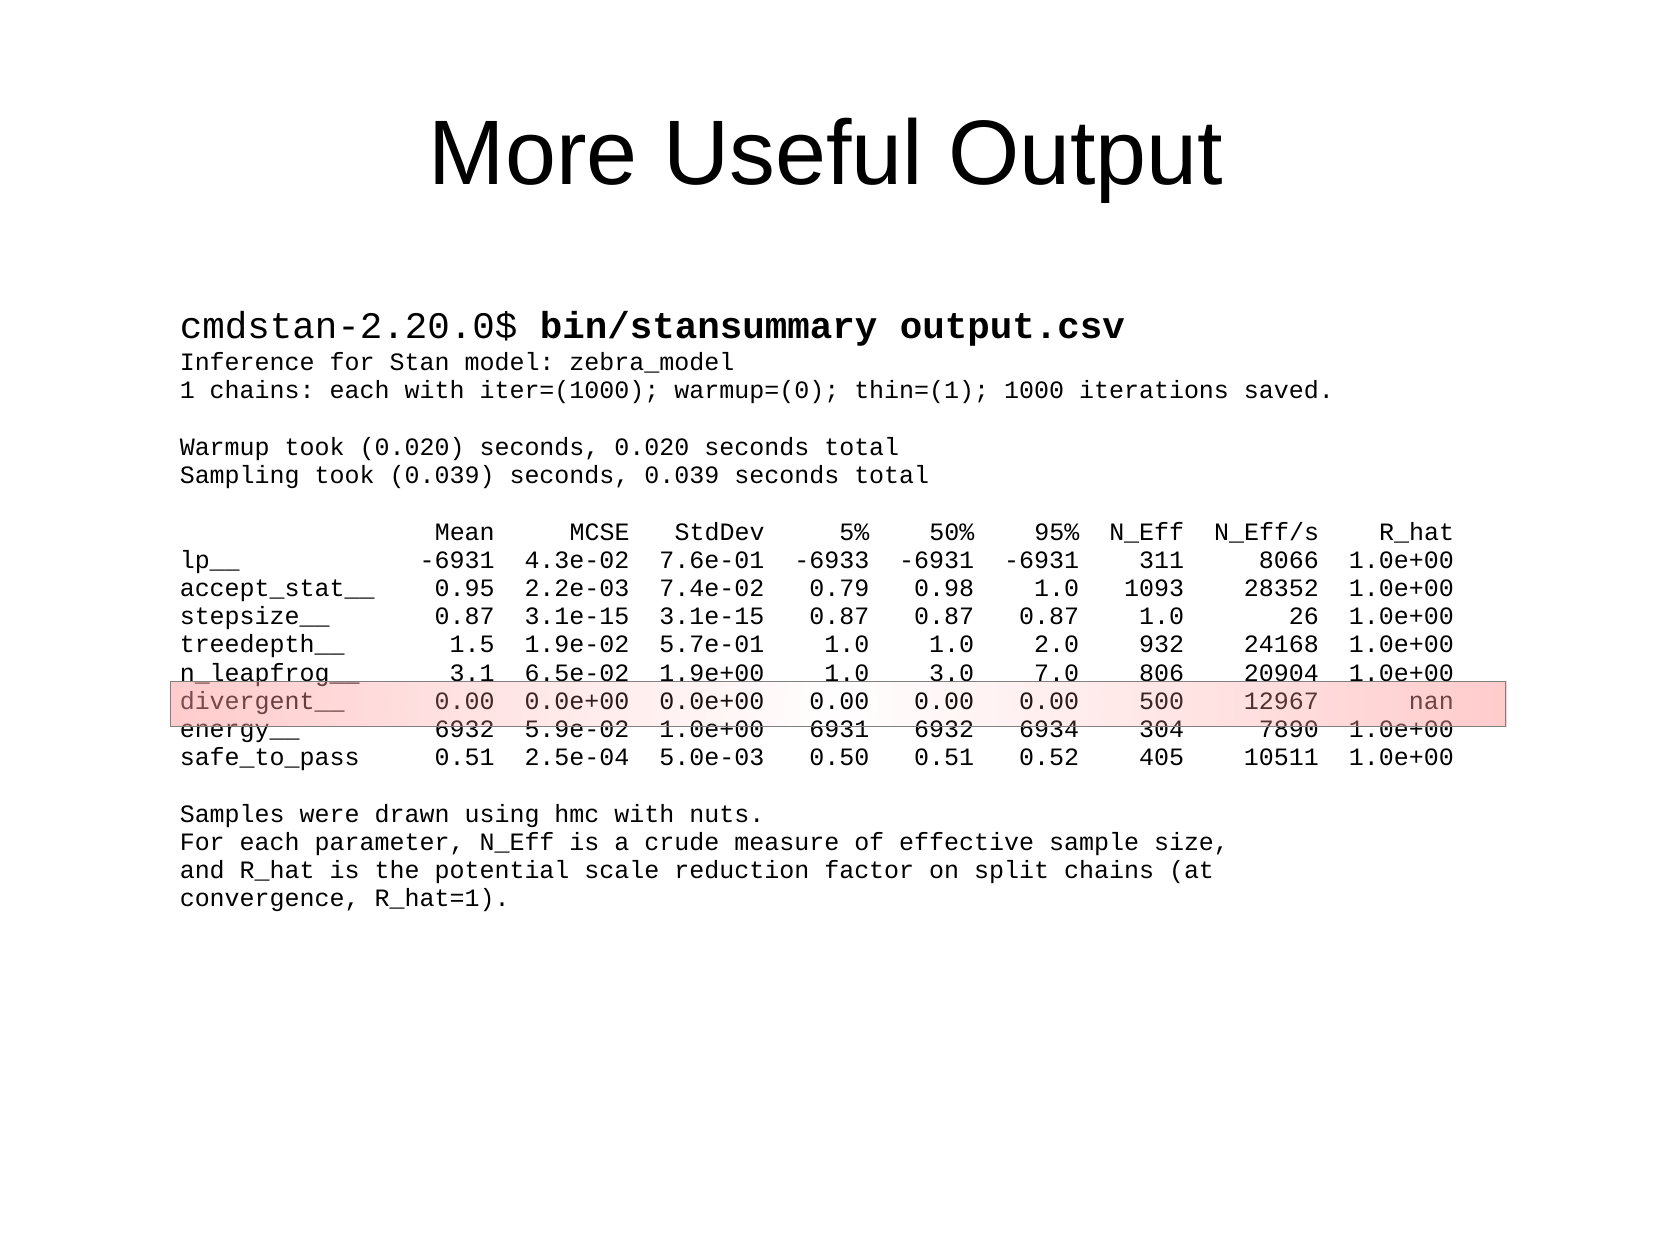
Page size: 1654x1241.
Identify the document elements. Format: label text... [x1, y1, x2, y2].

text_box cmdstan-2.20.0$ bin/stansummary output.csv Inference for Stan model: zebra_model 1 chains: each with iter=(1000); warmup=(0); thin=(1); 1000 iterations saved. Warmup took (0.020) seconds, 0.020 seconds total Sampling took (0.039) seconds, 0.039 seconds total Mean MCSE StdDev 5% 50% 95% N_Eff N_Eff/s R_hat lp__ -6931 4.3e-02 7.6e-01 -6933 -6931 -6931 311 8066 1.0e+00 accept_stat__ 0.95 2.2e-03 7.4e-02 0.79 0.98 1.0 1093 28352 1.0e+00 stepsize__ 0.87 3.1e-15 3.1e-15 0.87 0.87 0.87 1.0 26 1.0e+00 treedepth__ 1.5 1.9e-02 5.7e-01 1.0 1.0 2.0 932 24168 1.0e+00 n_leapfrog__ 3.1 6.5e-02 1.9e+00 1.0 3.0 7.0 806 20904 1.0e+00 divergent__ 0.00 0.0e+00 0.0e+00 0.00 0.00 0.00 500 12967 nan energy__ 6932 5.9e-02 1.0e+00 6931 6932 6934 304 7890 1.0e+00 safe_to_pass 0.51 2.5e-04 5.0e-03 0.50 0.51 0.52 405 10511 1.0e+00 Samples were drawn using hmc with nuts. For each parameter, N_Eff is a crude measure of effective sample size, and R_hat is the potential scale reduction factor on split chains (at convergence, R_hat=1). [165, 300, 1471, 1036]
title More Useful Output [82, 49, 1571, 257]
text_box [170, 681, 1506, 727]
